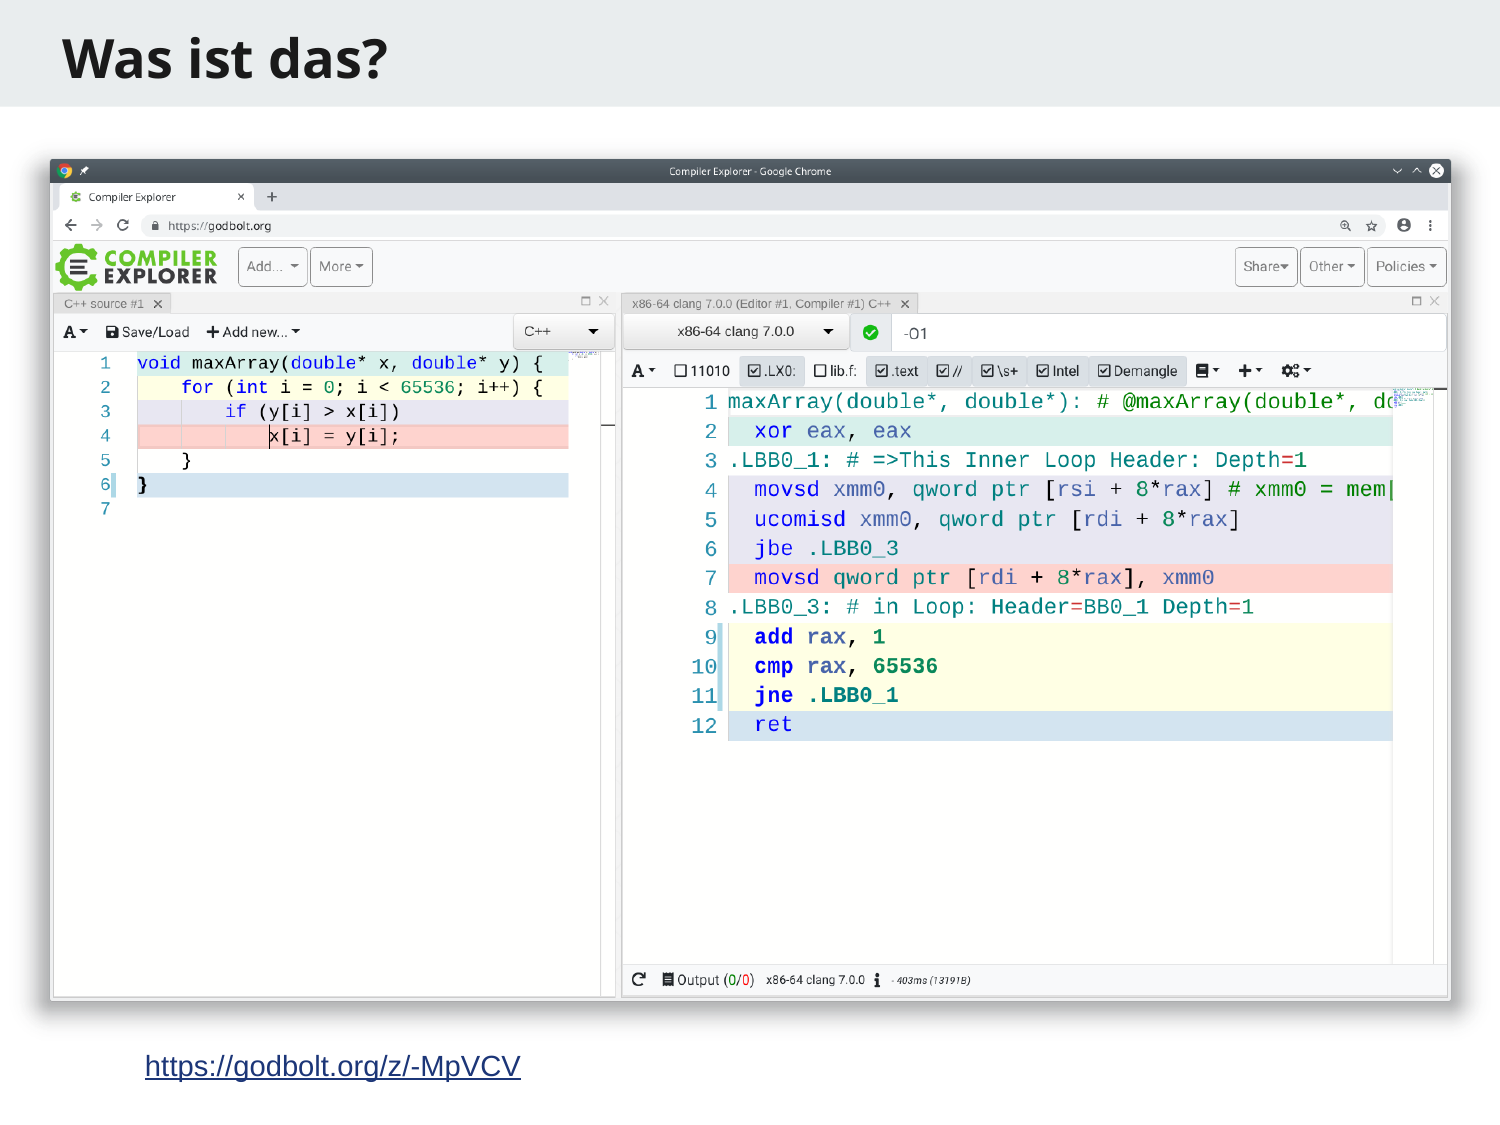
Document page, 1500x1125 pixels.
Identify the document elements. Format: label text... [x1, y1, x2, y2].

title Was ist das? [47, 9, 1309, 103]
picture [0, 129, 1500, 1050]
text_box https://godbolt.org/z/-MpVCV [129, 1032, 567, 1093]
